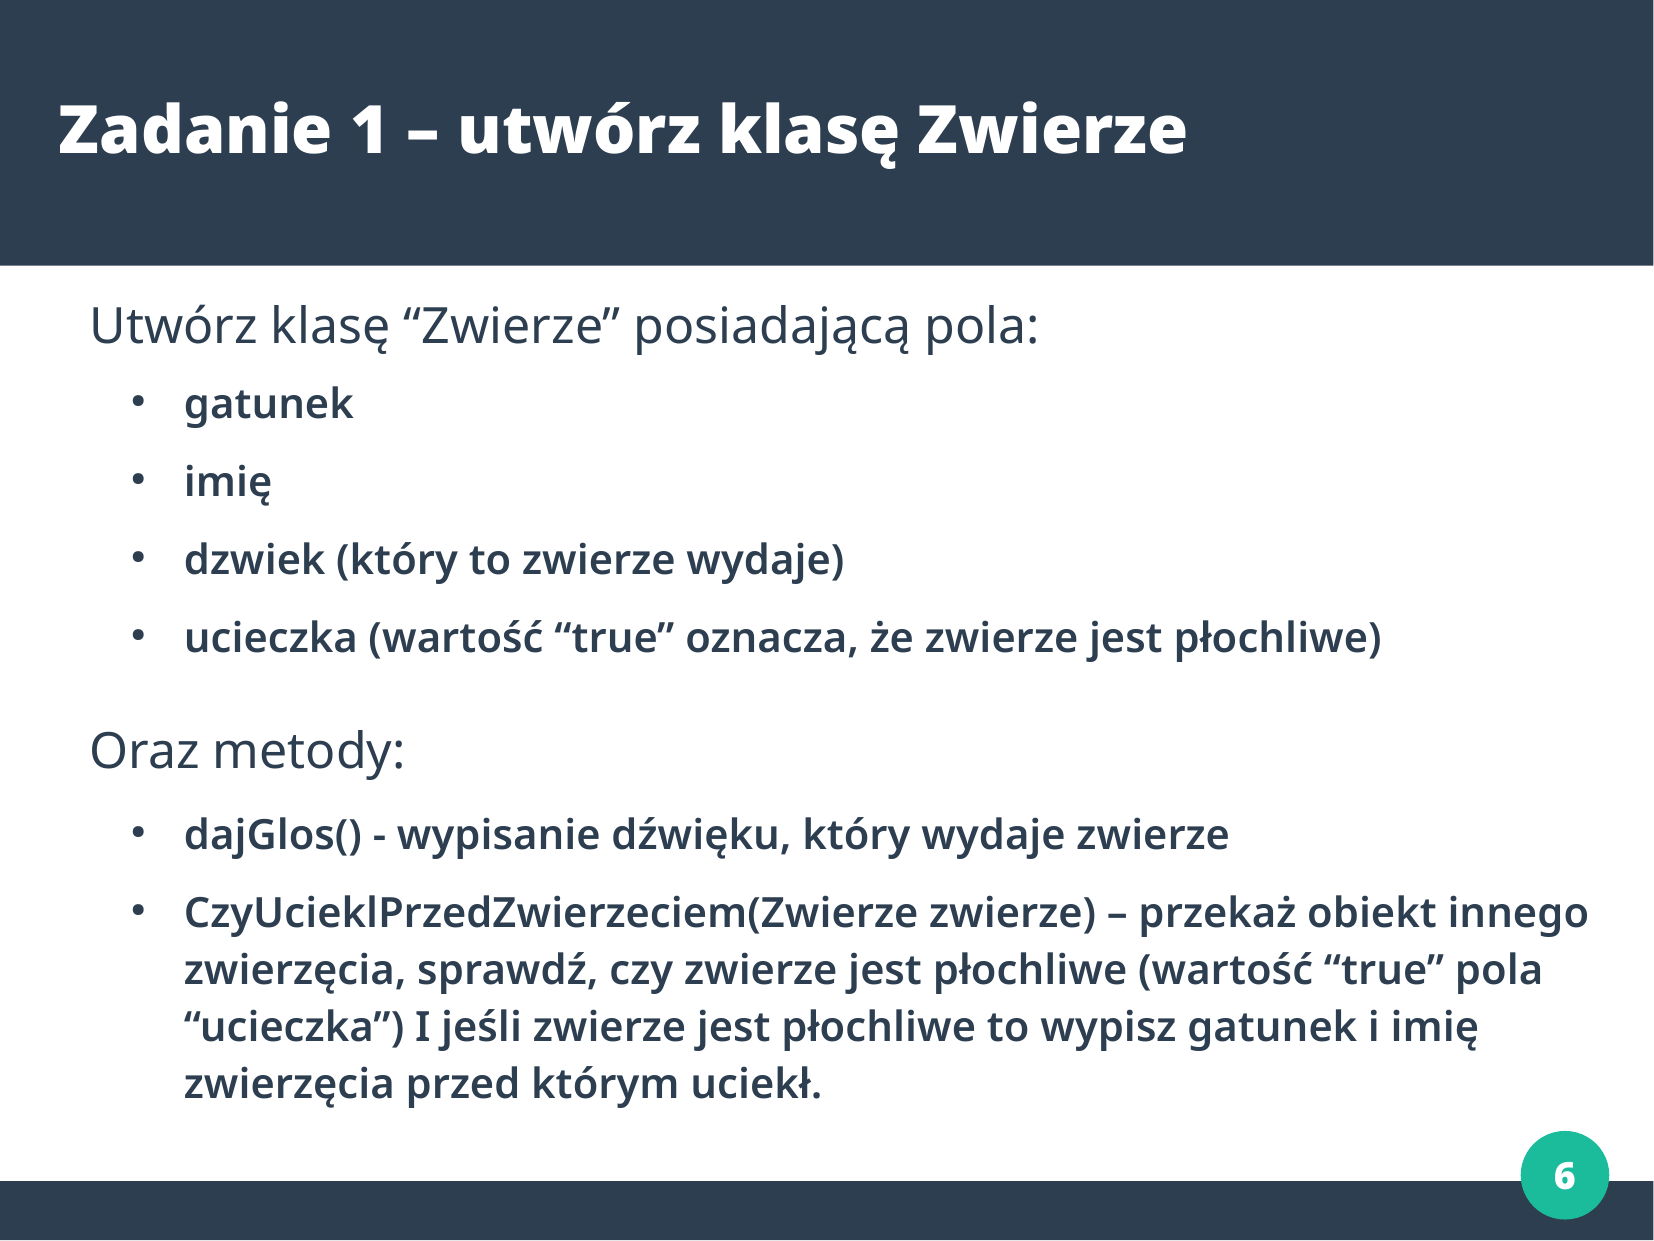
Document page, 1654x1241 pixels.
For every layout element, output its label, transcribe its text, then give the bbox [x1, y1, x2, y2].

title Zadanie 1 – utwórz klasę Zwierze [59, 49, 1595, 207]
list dajGlos() - wypisanie dźwięku, który wydaje zwierze CzyUcieklPrzedZwierzeciem(Zwierze zwierze) – przekaż obiekt innego zwierzęcia, sprawdź, czy zwierze jest płochliwe (wartość “true” pola “ucieczka”) I jeśli zwierze jest płochliwe to wypisz gatunek i imię zwierzęcia przed którym uciekł. [113, 726, 1648, 1241]
list gatunek imię dzwiek (który to zwierze wydaje) ucieczka (wartość “true” oznacza, że zwierze jest płochliwe) [113, 295, 1648, 726]
text_box Oraz metody: [75, 707, 1531, 793]
text_box Utwórz klasę “Zwierze” posiadającą pola: [75, 282, 1531, 368]
